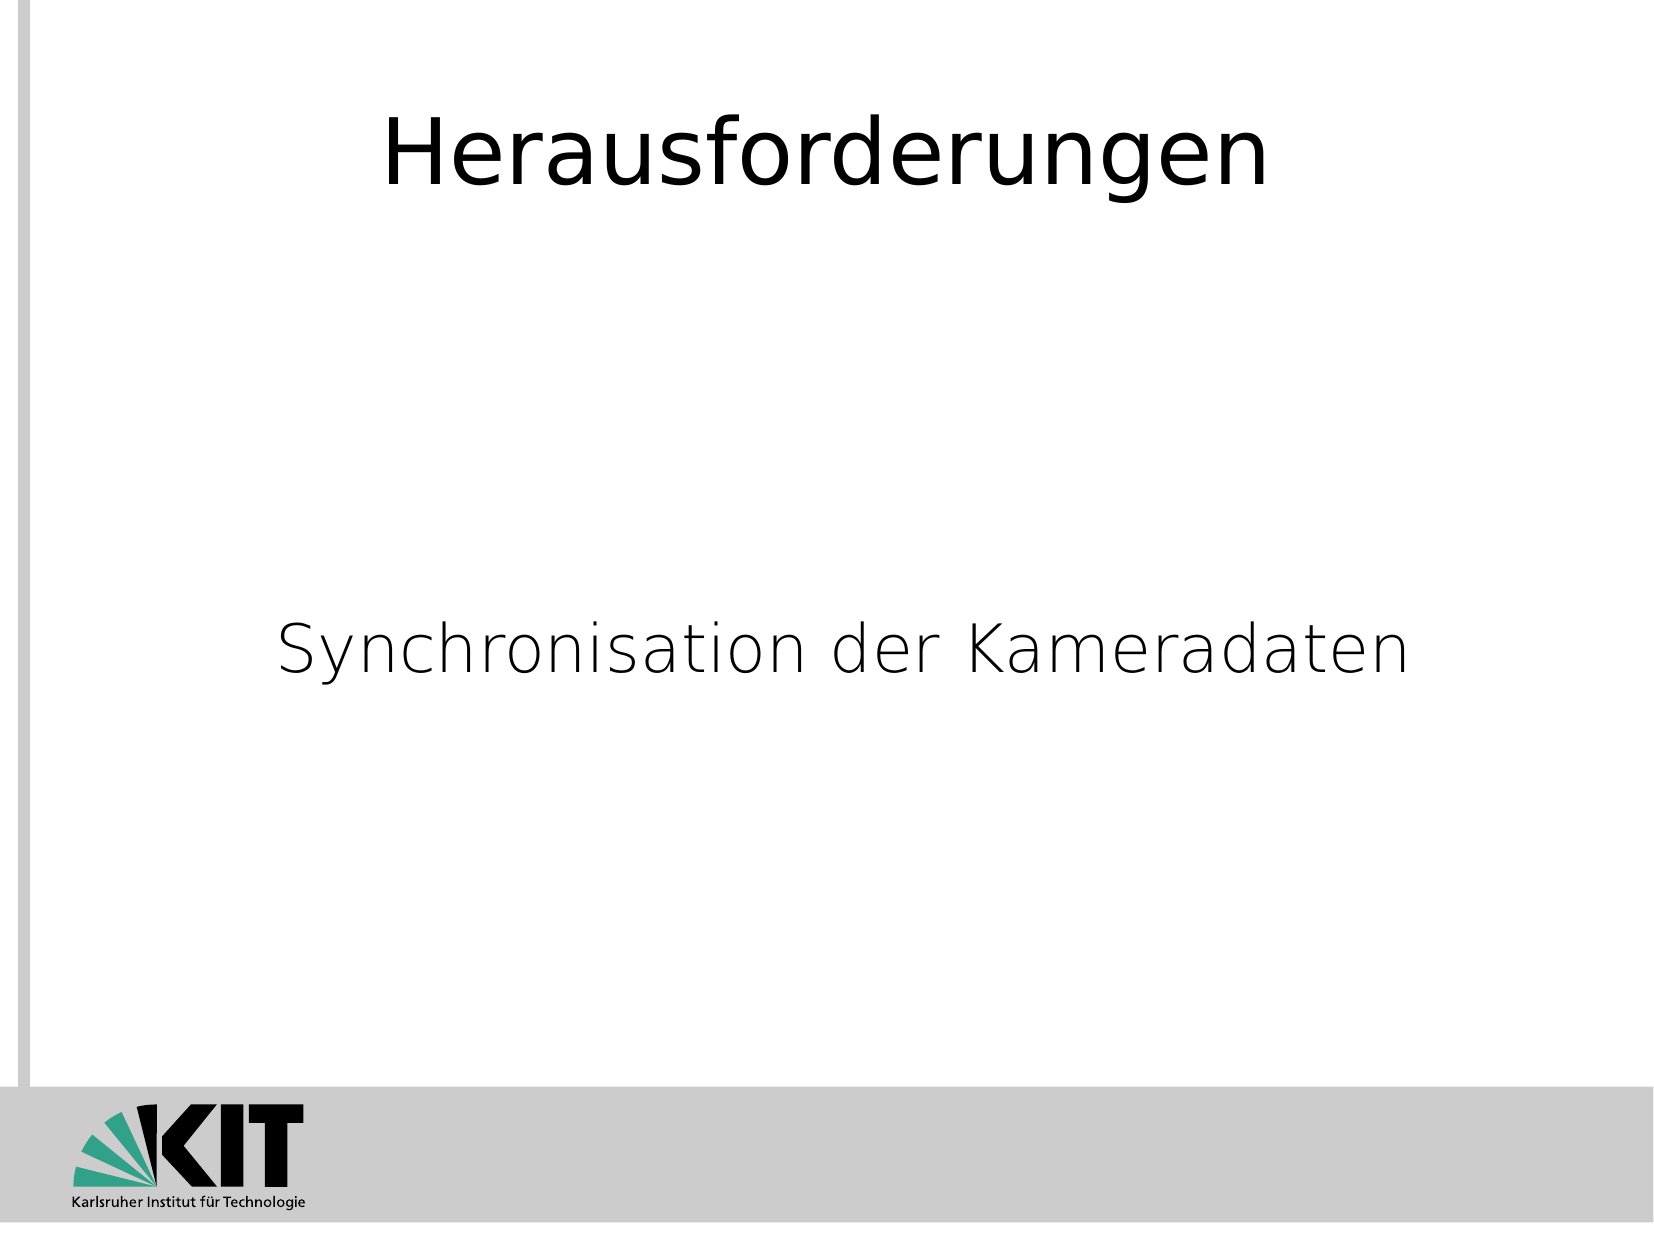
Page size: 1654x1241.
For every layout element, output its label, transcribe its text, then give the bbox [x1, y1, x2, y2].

picture [70, 1098, 308, 1217]
text_box [0, 1086, 1654, 1223]
subtitle Synchronisation der Kameradaten [82, 290, 1571, 1010]
title Herausforderungen [82, 49, 1571, 257]
